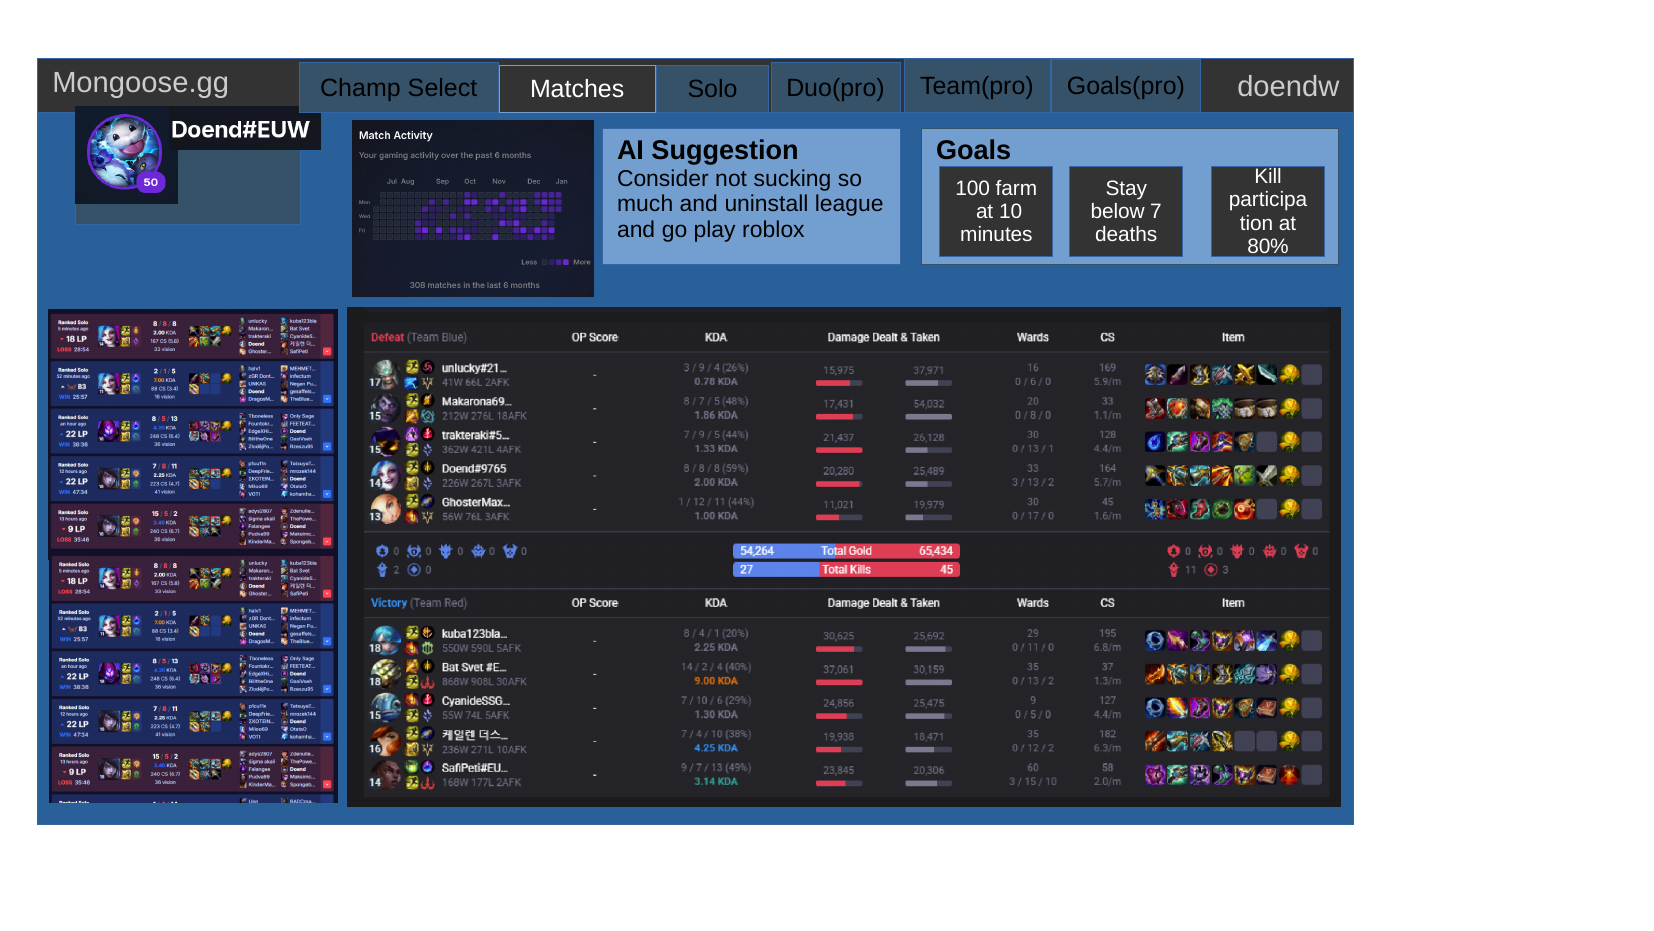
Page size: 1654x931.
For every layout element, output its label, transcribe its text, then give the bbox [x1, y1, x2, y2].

picture [48, 309, 338, 803]
text_box Goals [921, 128, 1339, 265]
picture [75, 106, 321, 204]
text_box Goals(pro) [1051, 59, 1201, 113]
text_box Stay below 7 deaths [1069, 166, 1183, 257]
text_box AI Suggestion Consider not sucking so much and uninstall league and go play roblox [602, 128, 901, 265]
text_box 100 farm at 10 minutes [939, 166, 1053, 257]
text_box Champ Select [299, 62, 499, 113]
picture [352, 120, 594, 297]
text_box Team(pro) [904, 58, 1051, 113]
text_box doendw [1222, 62, 1355, 111]
text_box [37, 58, 1354, 825]
text_box Mongoose.gg [37, 59, 245, 107]
text_box Matches [499, 65, 656, 113]
text_box Solo [656, 65, 769, 113]
text_box Duo(pro) [771, 62, 901, 113]
picture [347, 307, 1341, 807]
text_box Kill participation at 80% [1211, 166, 1325, 257]
